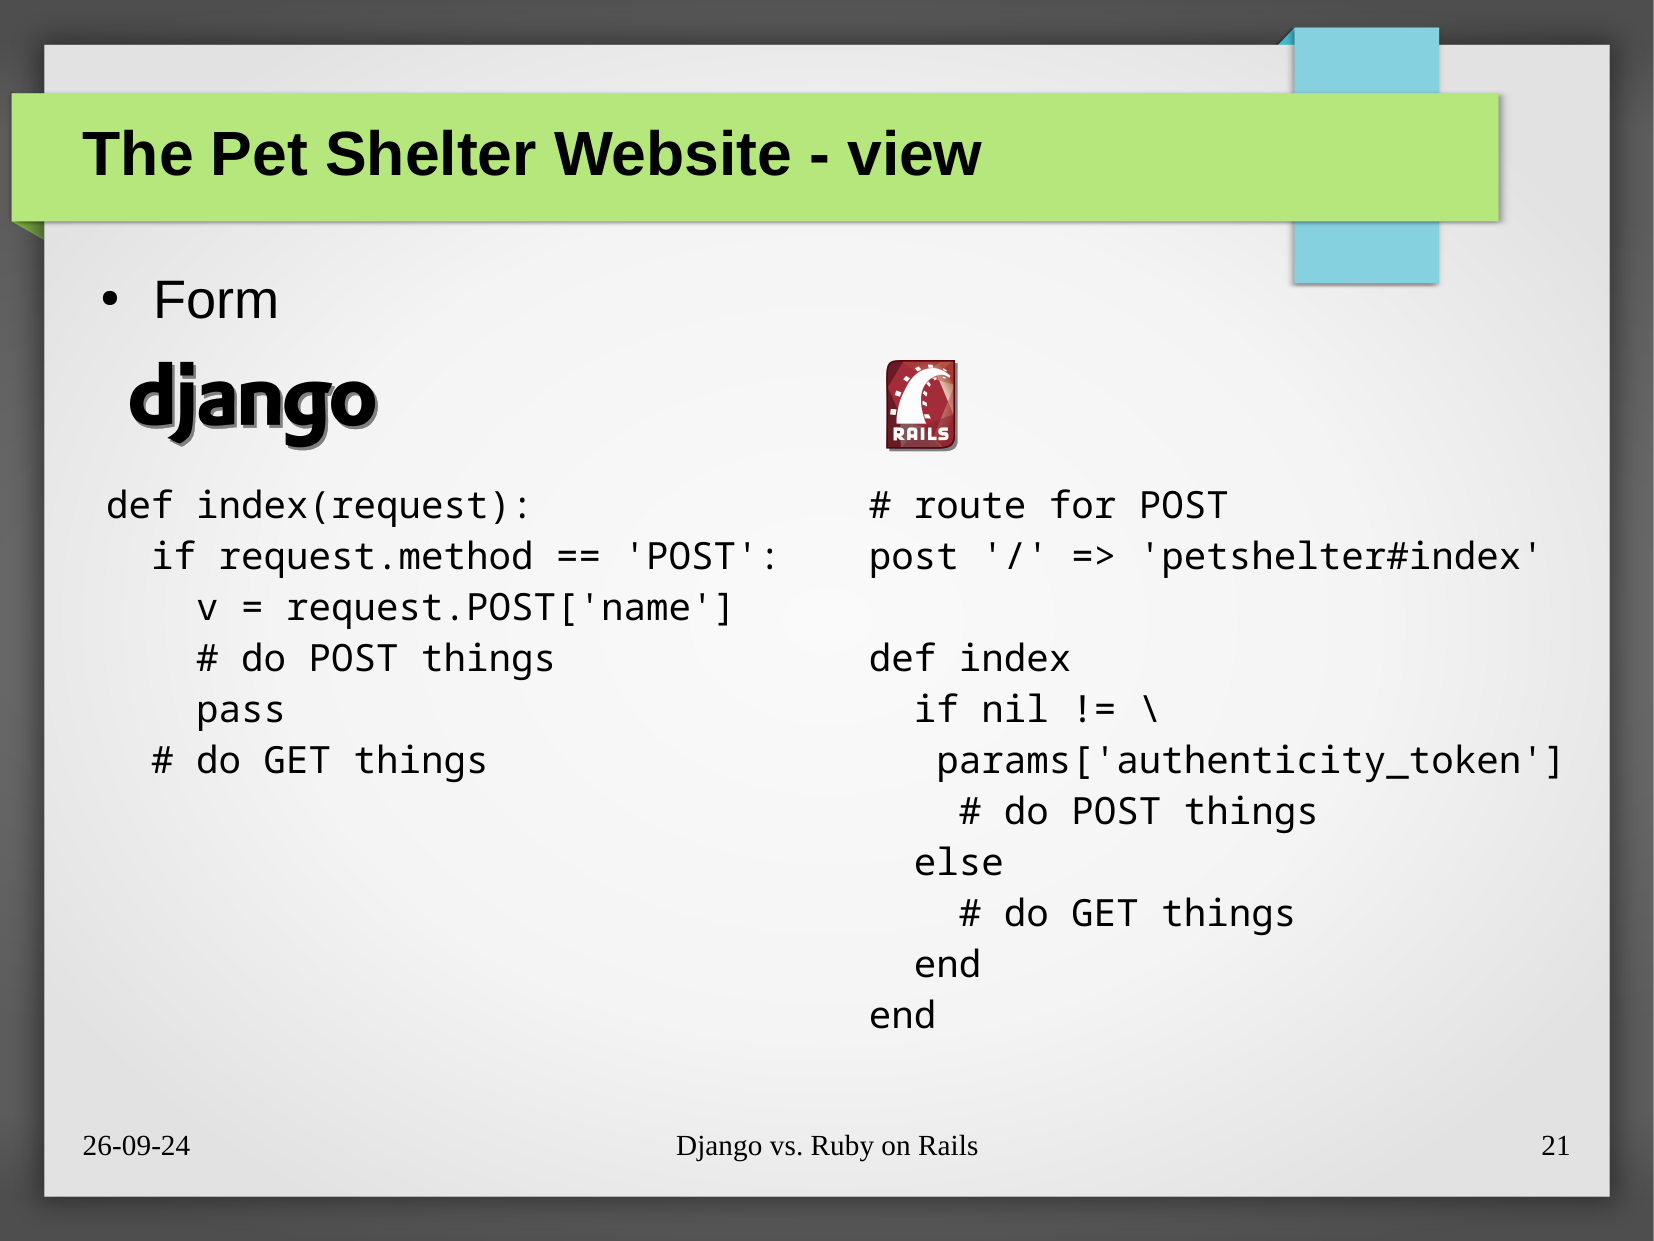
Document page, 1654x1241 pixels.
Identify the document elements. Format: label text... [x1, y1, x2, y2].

picture [0, 0, 1654, 1241]
title The Pet Shelter Website - view [82, 94, 1264, 213]
list Form [82, 269, 1571, 343]
list # route for POST post '/' => 'petshelter#index' def index if nil != \ params['authenticity_token'] # do POST things else # do GET things end end [845, 448, 1572, 1111]
list def index(request): if request.method == 'POST': v = request.POST['name'] # do POST things pass # do GET things [82, 448, 809, 1111]
